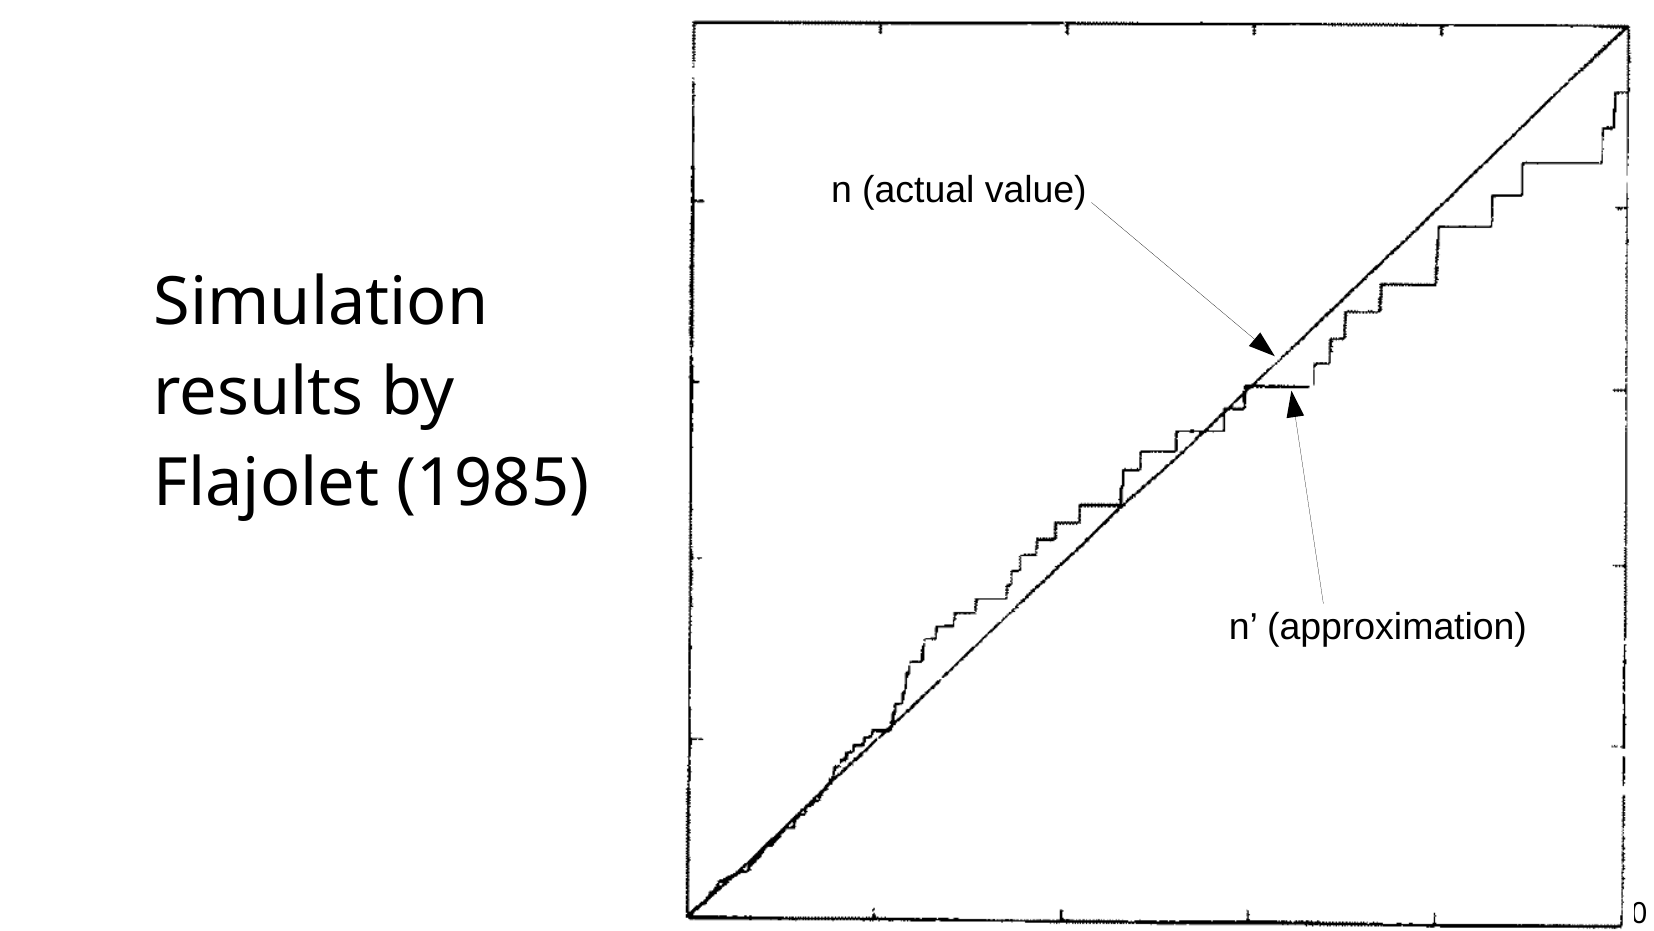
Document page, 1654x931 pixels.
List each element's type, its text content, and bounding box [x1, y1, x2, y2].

picture [676, 13, 1634, 931]
text_box n (actual value) [816, 160, 1183, 260]
text_box n’ (approximation) [1214, 598, 1580, 698]
list Simulation results by Flajolet (1985) [82, 253, 625, 878]
